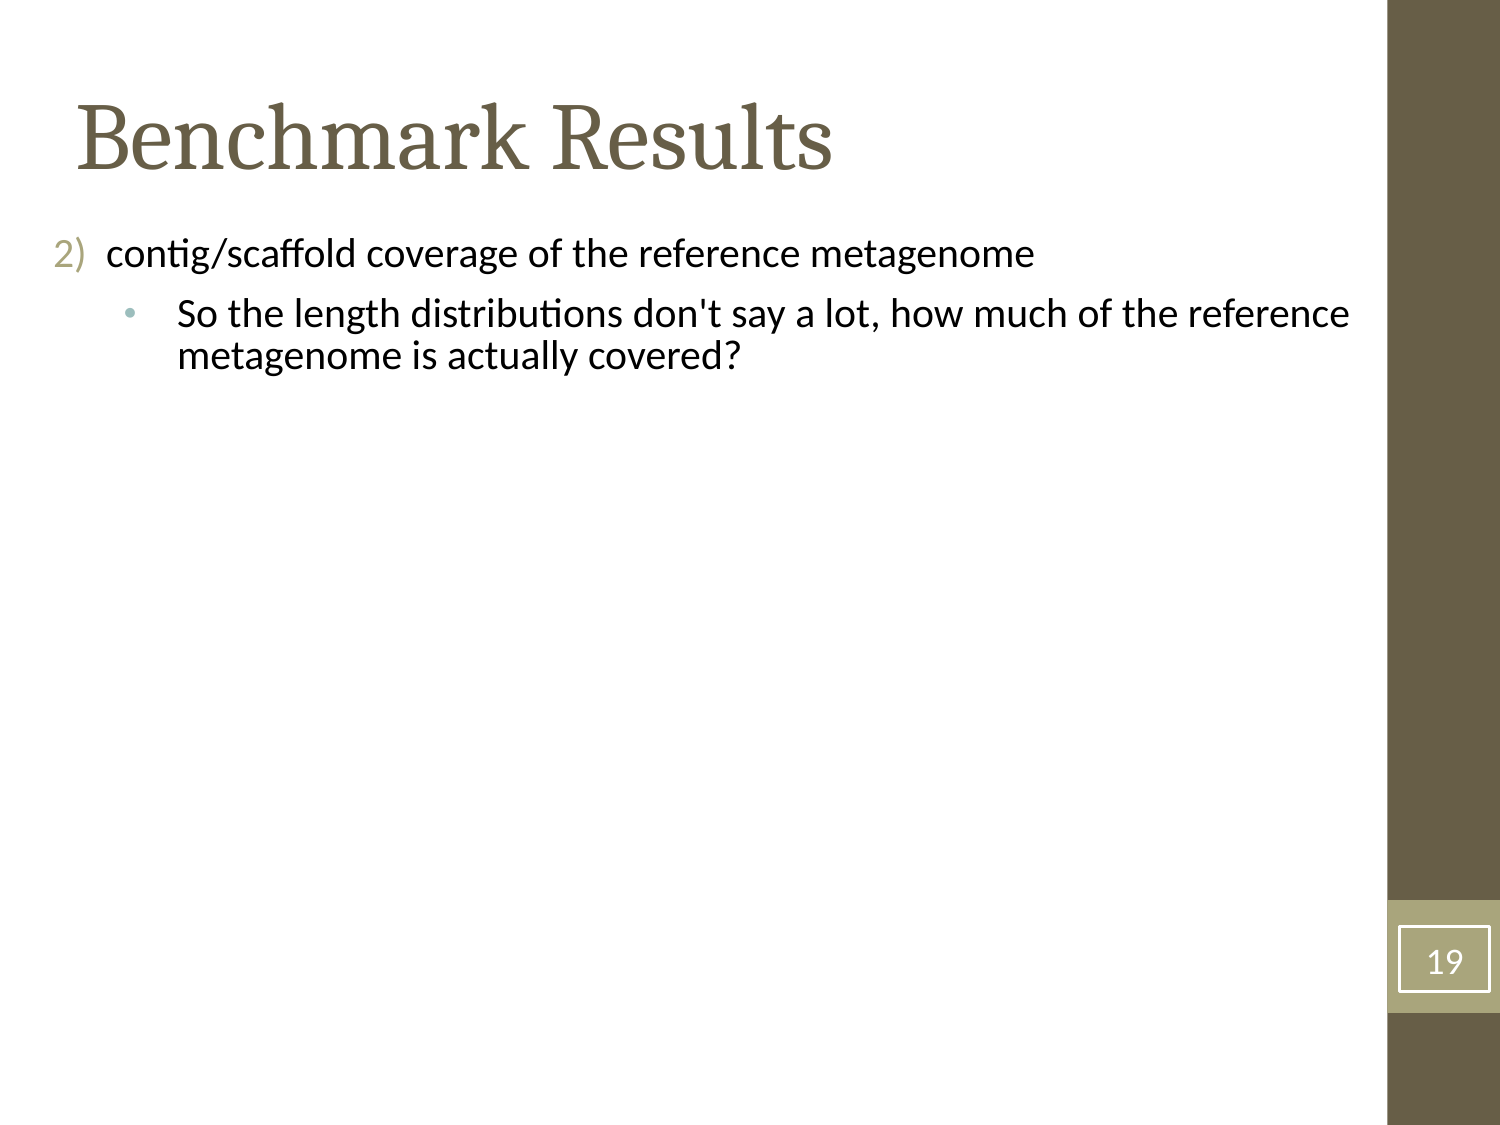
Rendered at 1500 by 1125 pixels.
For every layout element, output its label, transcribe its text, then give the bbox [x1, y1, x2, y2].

title Benchmark Results [75, 82, 1326, 195]
list contig/scaﬀold coverage of the reference metagenome So the length distributions don't say a lot, how much of the reference metagenome is actually covered? [35, 236, 1382, 1063]
